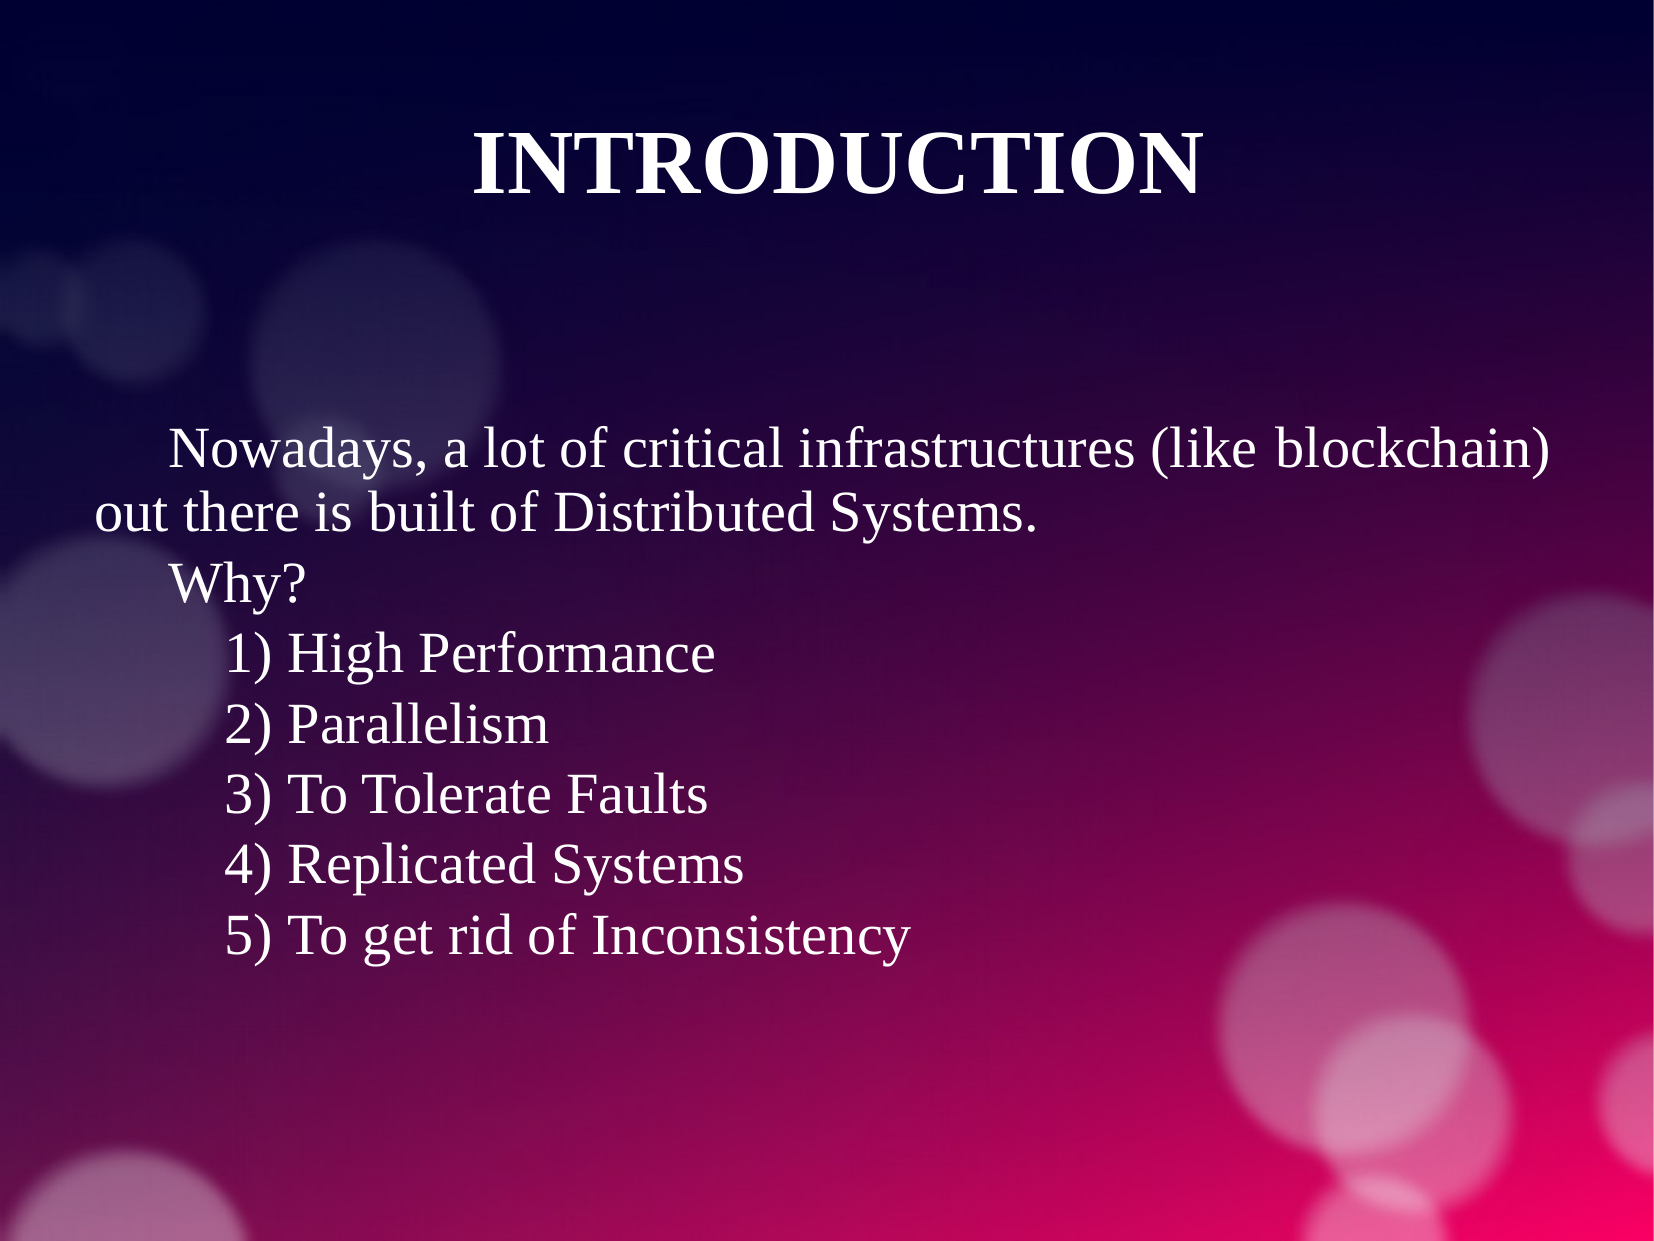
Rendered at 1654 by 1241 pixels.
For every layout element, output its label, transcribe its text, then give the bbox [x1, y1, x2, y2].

picture [0, 0, 1654, 1241]
subtitle Nowadays, a lot of critical infrastructures (like blockchain) out there is built of Distributed Systems. Why? High Performance Parallelism To Tolerate Faults Replicated Systems To get rid of Inconsistency [94, 363, 1583, 1090]
title INTRODUCTION [94, 59, 1583, 267]
